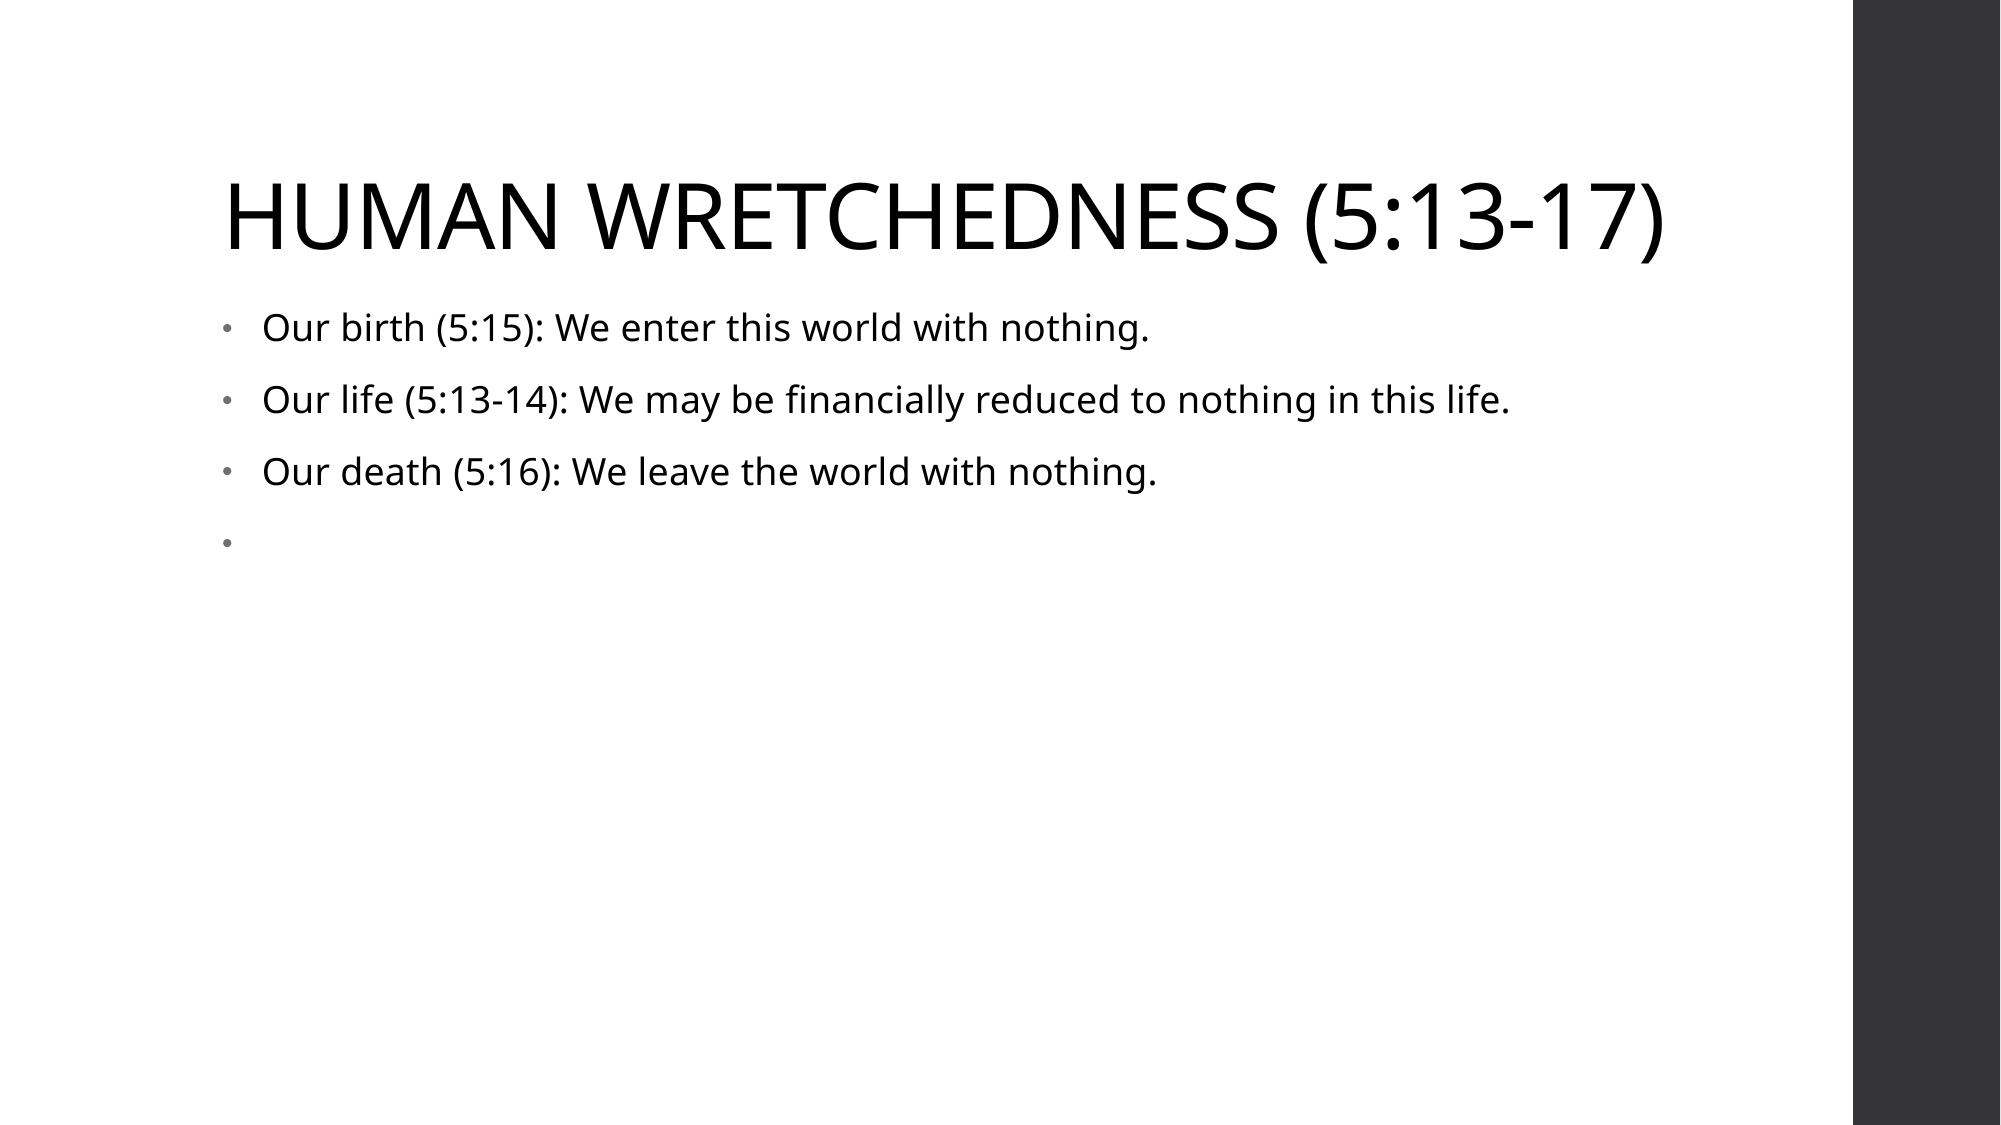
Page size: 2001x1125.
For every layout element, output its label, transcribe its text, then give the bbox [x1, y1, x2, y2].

list Our birth (5:15): We enter this world with nothing. Our life (5:13-14): We may be financially reduced to nothing in this life. Our death (5:16): We leave the world with nothing. [206, 299, 1617, 1014]
title HUMAN WRETCHEDNESS (5:13-17) [206, 60, 1797, 278]
